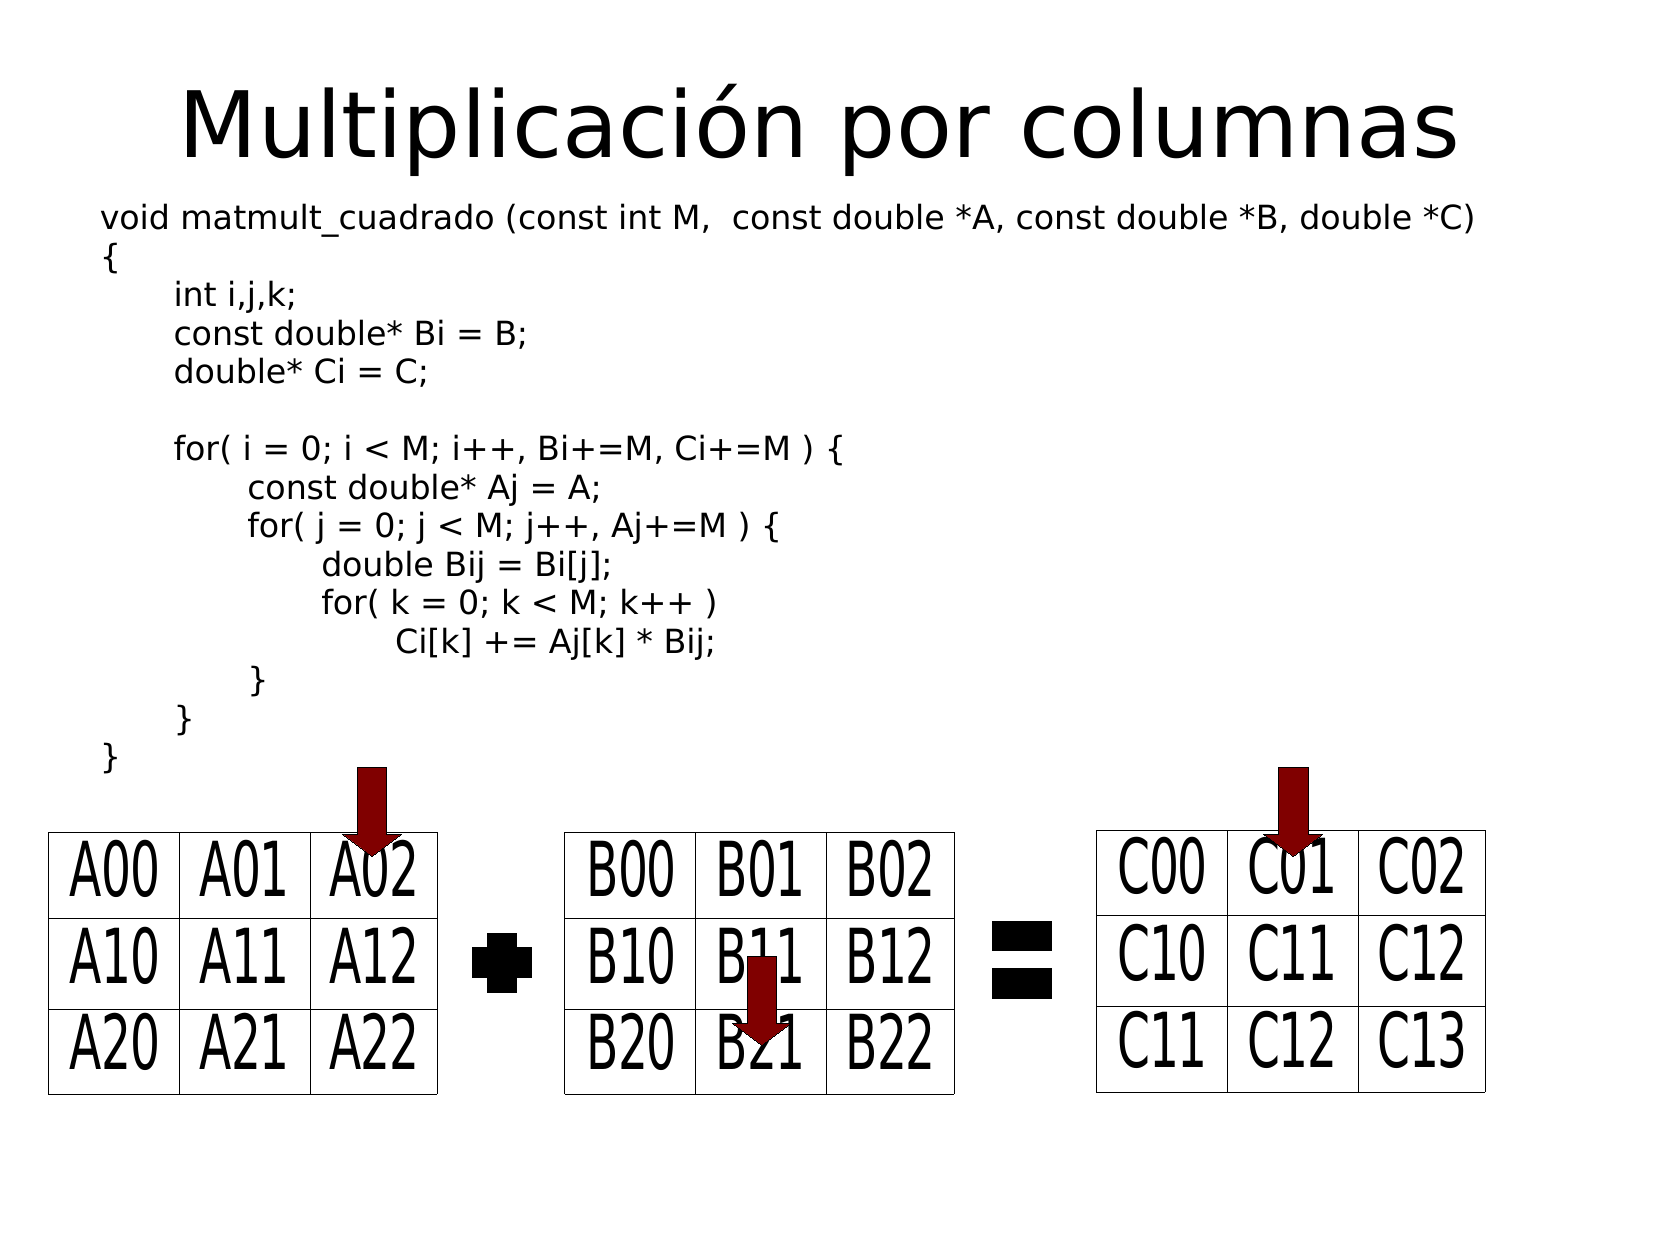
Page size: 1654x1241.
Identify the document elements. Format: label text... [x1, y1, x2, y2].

text_box void matmult_cuadrado (const int M, const double *A, const double *B, double *C) { int i,j,k; const double* Bi = B; double* Ci = C; for( i = 0; i < M; i++, Bi+=M, Ci+=M ) { const double* Aj = A; for( j = 0; j < M; j++, Aj+=M ) { double Bij = Bi[j]; for( k = 0; k < M; k++ ) Ci[k] += Aj[k] * Bij; } } } [84, 191, 1595, 1034]
title Multiplicación por columnas [76, 29, 1565, 222]
chart [561, 1034, 960, 1101]
text_box [342, 767, 402, 857]
chart [44, 826, 443, 1101]
text_box [732, 956, 792, 1046]
chart [1092, 1034, 1491, 1099]
text_box [1263, 767, 1323, 857]
